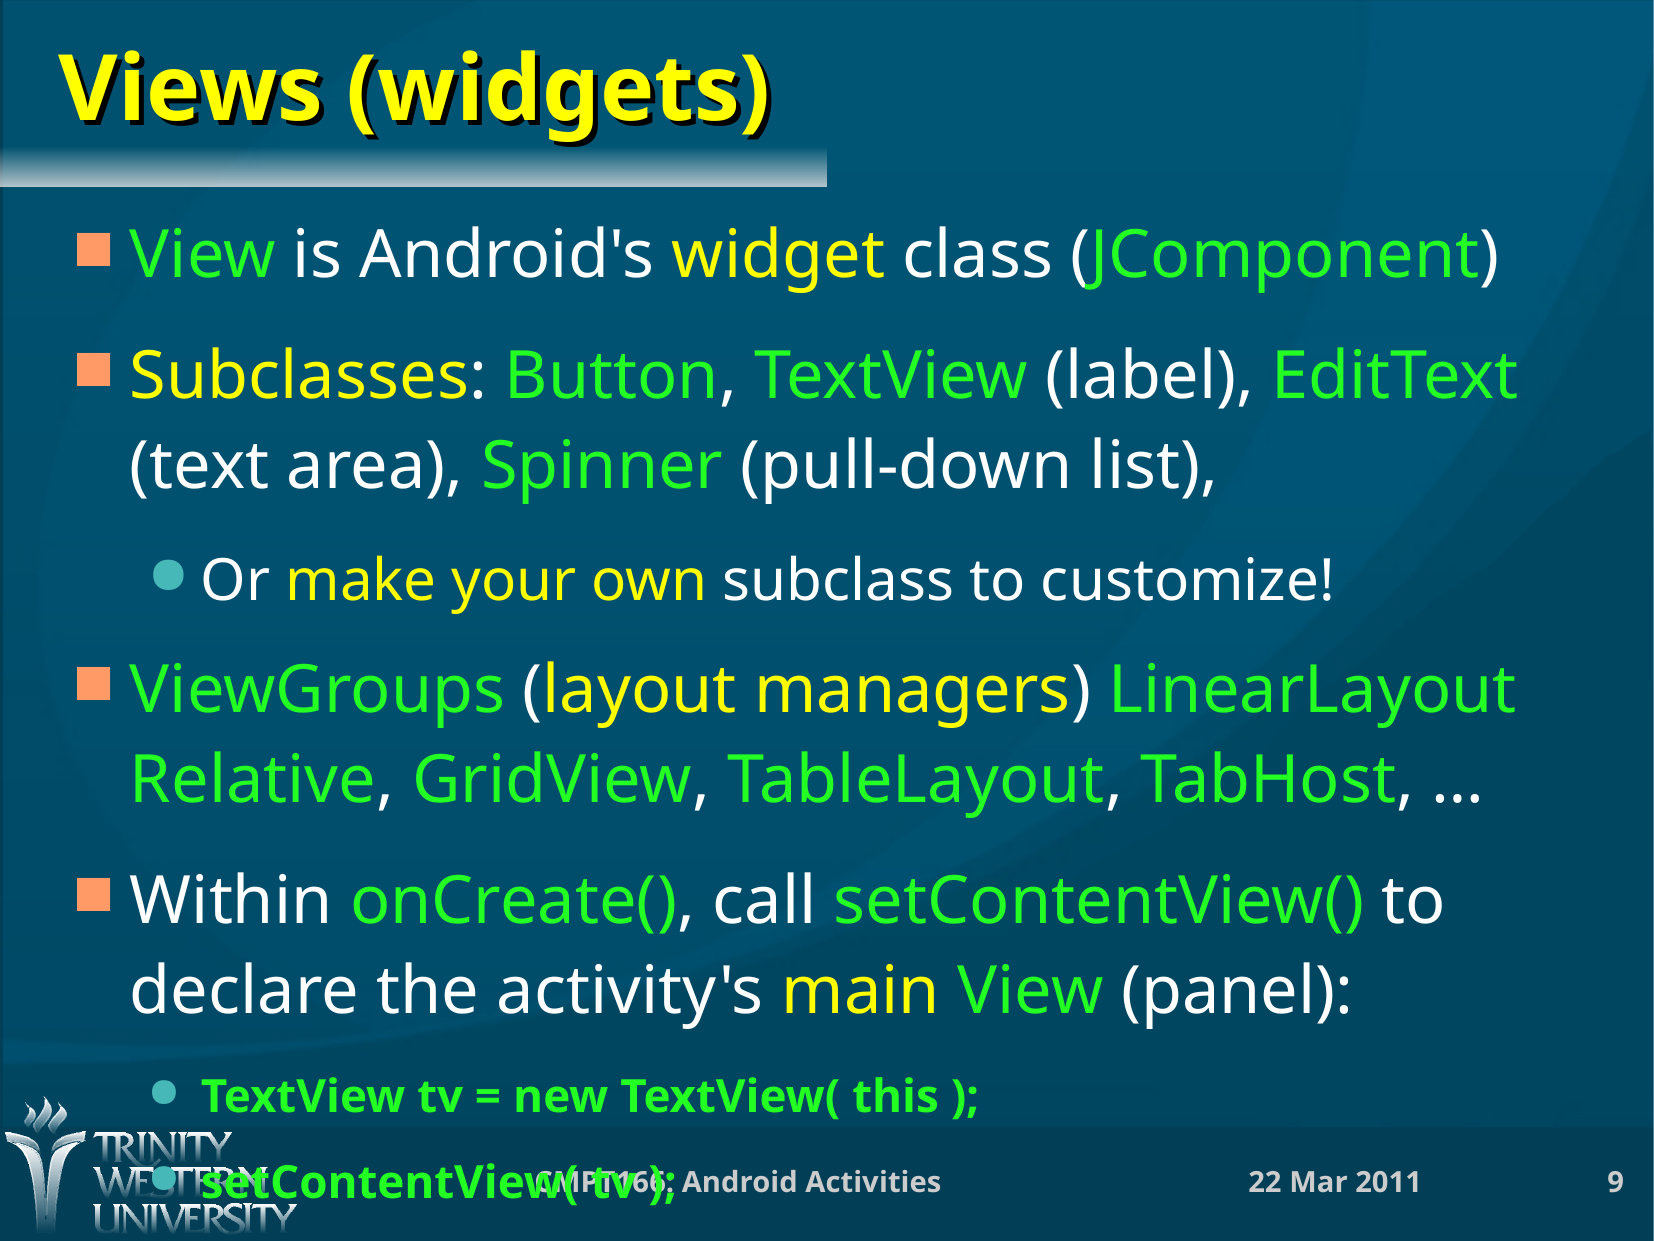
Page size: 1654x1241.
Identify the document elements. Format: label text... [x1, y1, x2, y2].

list View is Android's widget class (JComponent) Subclasses: Button, TextView (label), EditText (text area), Spinner (pull-down list), Or make your own subclass to customize! ViewGroups (layout managers) LinearLayout Relative, GridView, TableLayout, TabHost, … Within onCreate(), call setContentView() to declare the activity's main View (panel): TextView tv = new TextView( this ); setContentView( tv ); [59, 206, 1625, 1091]
title Views (widgets) [59, 19, 1595, 148]
picture [38, 1227, 54, 1232]
